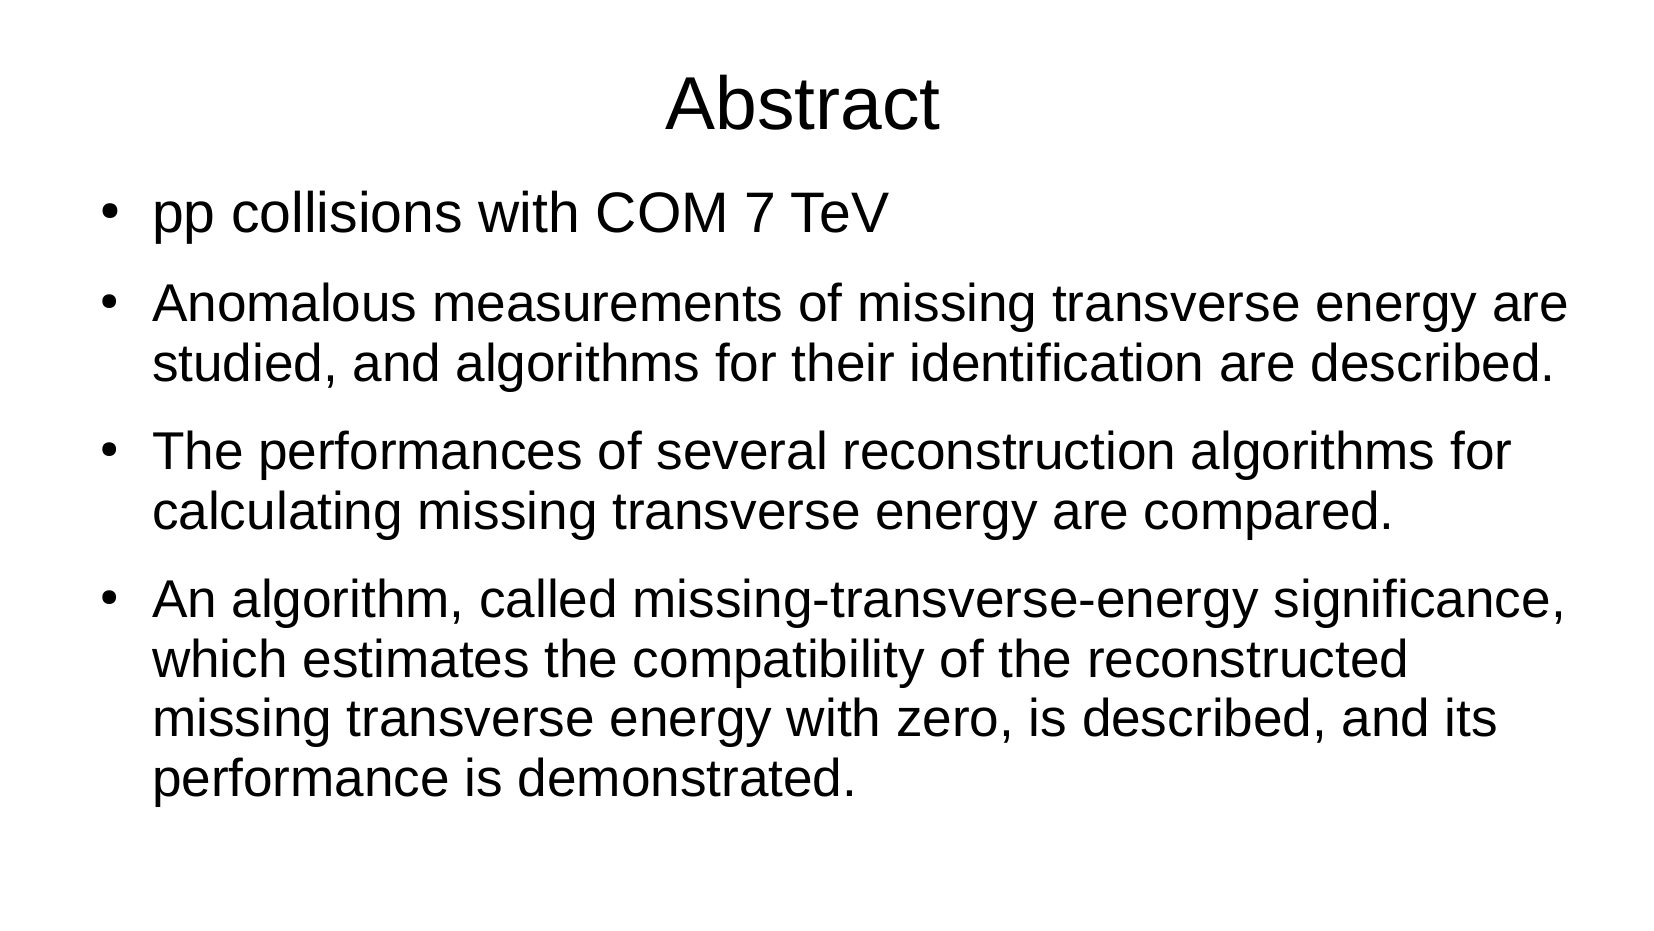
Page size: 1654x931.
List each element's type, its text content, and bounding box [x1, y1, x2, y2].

list pp collisions with COM 7 TeV Anomalous measurements of missing transverse energy are studied, and algorithms for their identification are described. The performances of several reconstruction algorithms for calculating missing transverse energy are compared. An algorithm, called missing-transverse-energy significance, which estimates the compatibility of the reconstructed missing transverse energy with zero, is described, and its performance is demonstrated. [82, 180, 1571, 861]
title Abstract [59, 25, 1548, 181]
